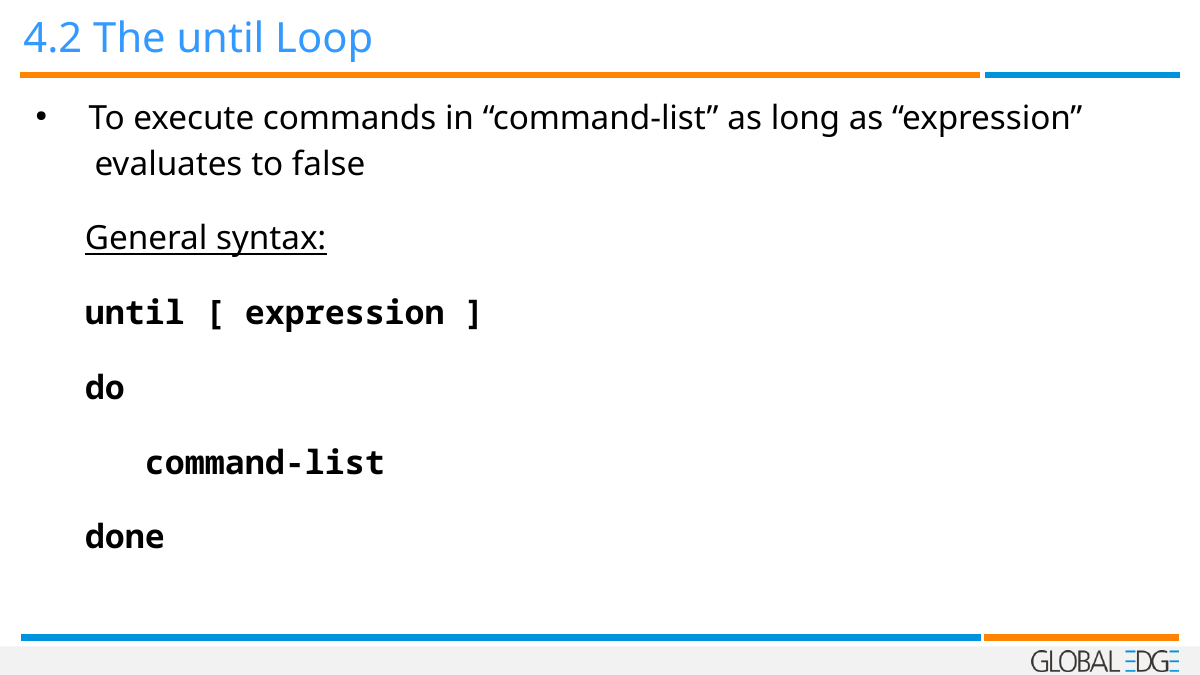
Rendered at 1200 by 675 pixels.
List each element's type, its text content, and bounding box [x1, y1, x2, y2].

title 4.2 The until Loop [12, 9, 1088, 63]
list To execute commands in “command-list” as long as “expression” evaluates to false General syntax: until [ expression ] do command-list done [23, 94, 1182, 626]
picture [1031, 650, 1179, 672]
